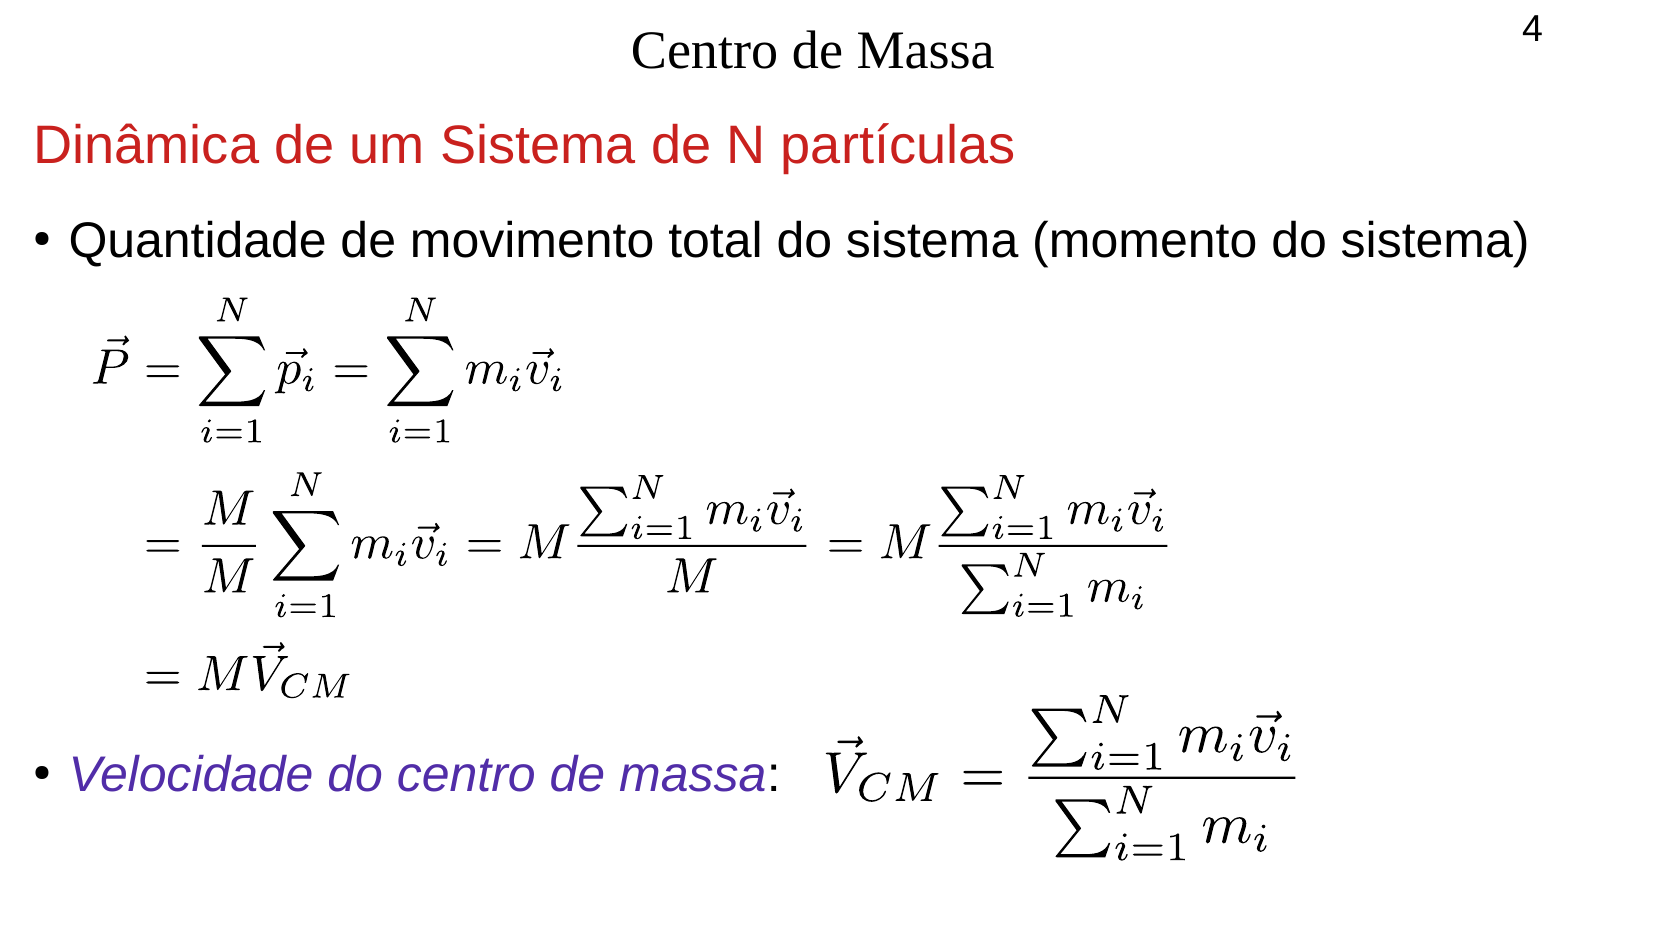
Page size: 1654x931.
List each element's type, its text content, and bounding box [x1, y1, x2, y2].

text_box Dinâmica de um Sistema de N partículas Quantidade de movimento total do sistema (momento do sistema) Velocidade do centro de massa: [18, 107, 1615, 861]
picture [90, 297, 1298, 863]
text_box 18 [1507, 0, 1654, 71]
text_box Centro de Massa [616, 0, 1038, 88]
